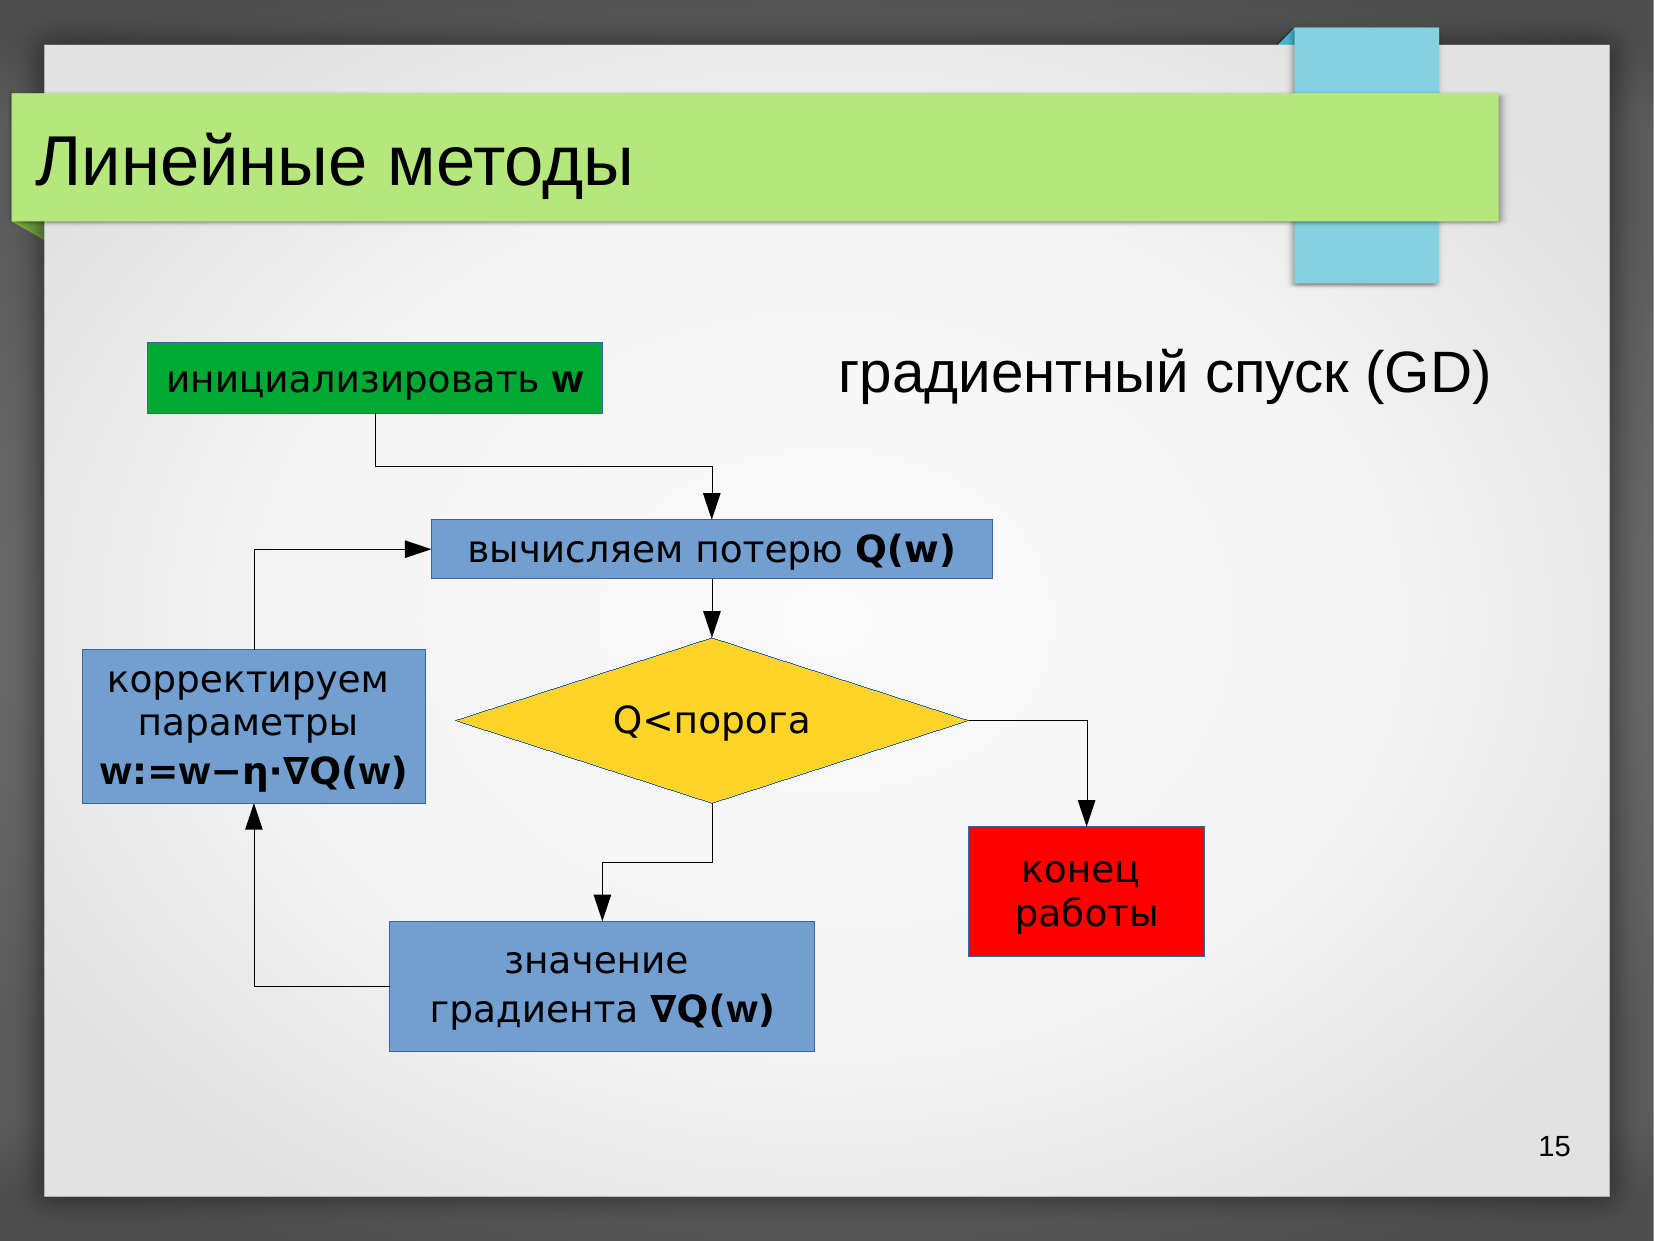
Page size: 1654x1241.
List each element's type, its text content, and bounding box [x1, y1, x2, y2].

title градиентный спуск (GD) [838, 307, 1501, 438]
text_box значение градиента ∇Q(w) [389, 921, 815, 1052]
text_box корректируем параметры w:=w−η⋅∇Q(w) [82, 649, 426, 804]
text_box инициализировать w [147, 342, 603, 414]
text_box Q<порога [455, 638, 968, 804]
title Линейные методы [35, 121, 1489, 201]
text_box вычисляем потерю Q(w) [431, 519, 993, 579]
text_box конец работы [968, 826, 1205, 957]
picture [0, 0, 1654, 1241]
